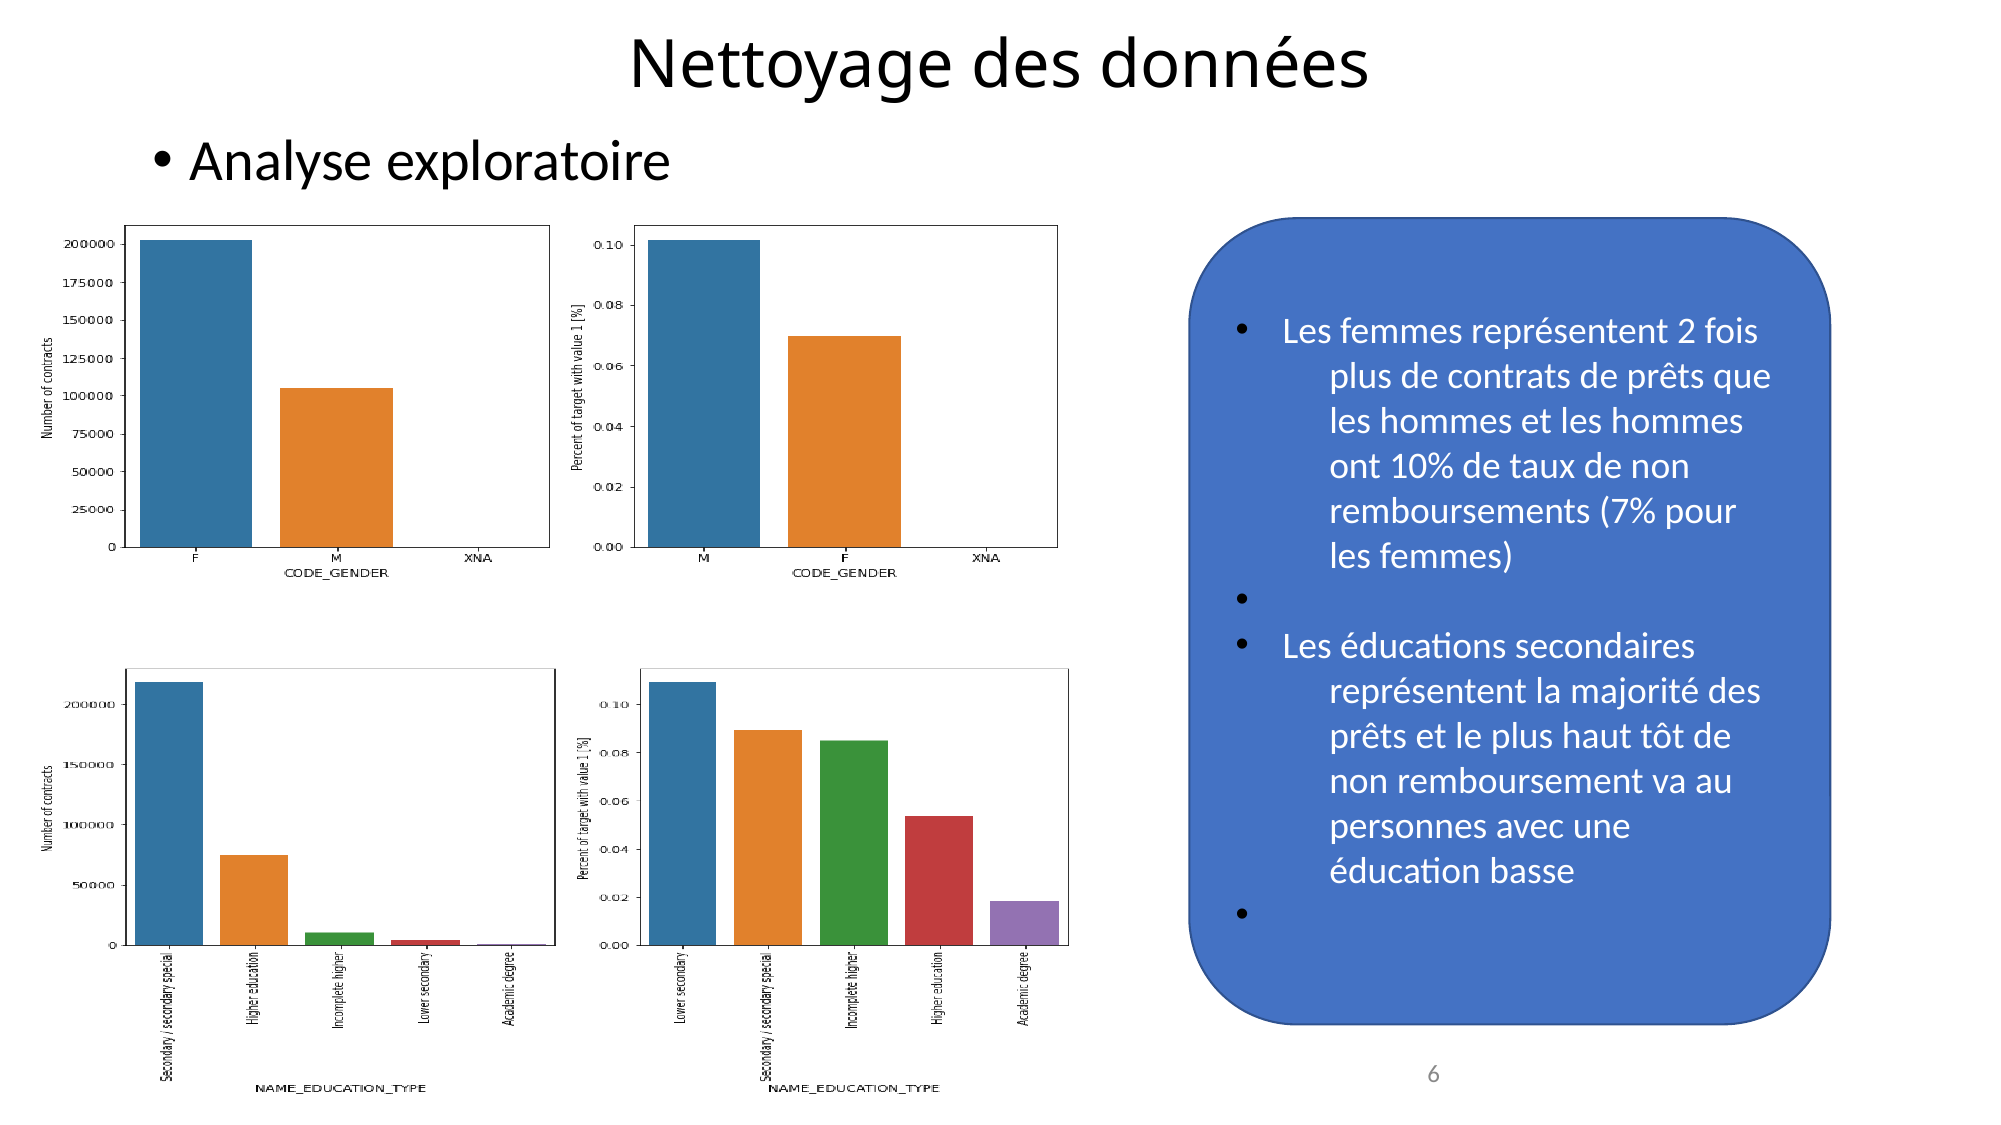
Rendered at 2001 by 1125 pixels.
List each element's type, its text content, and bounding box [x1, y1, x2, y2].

title Nettoyage des données [137, 19, 1863, 112]
text_box [1412, 1042, 1863, 1103]
picture [33, 218, 1067, 585]
text_box Les femmes représentent 2 fois plus de contrats de prêts que les hommes et les hommes ont 10% de taux de non remboursements (7% pour les femmes) Les éducations secondaires représentent la majorité des prêts et le plus haut tôt de non remboursement va au personnes avec une éducation basse [1189, 218, 1831, 1025]
picture [33, 663, 1078, 1098]
list Analyse exploratoire [137, 122, 1863, 1014]
